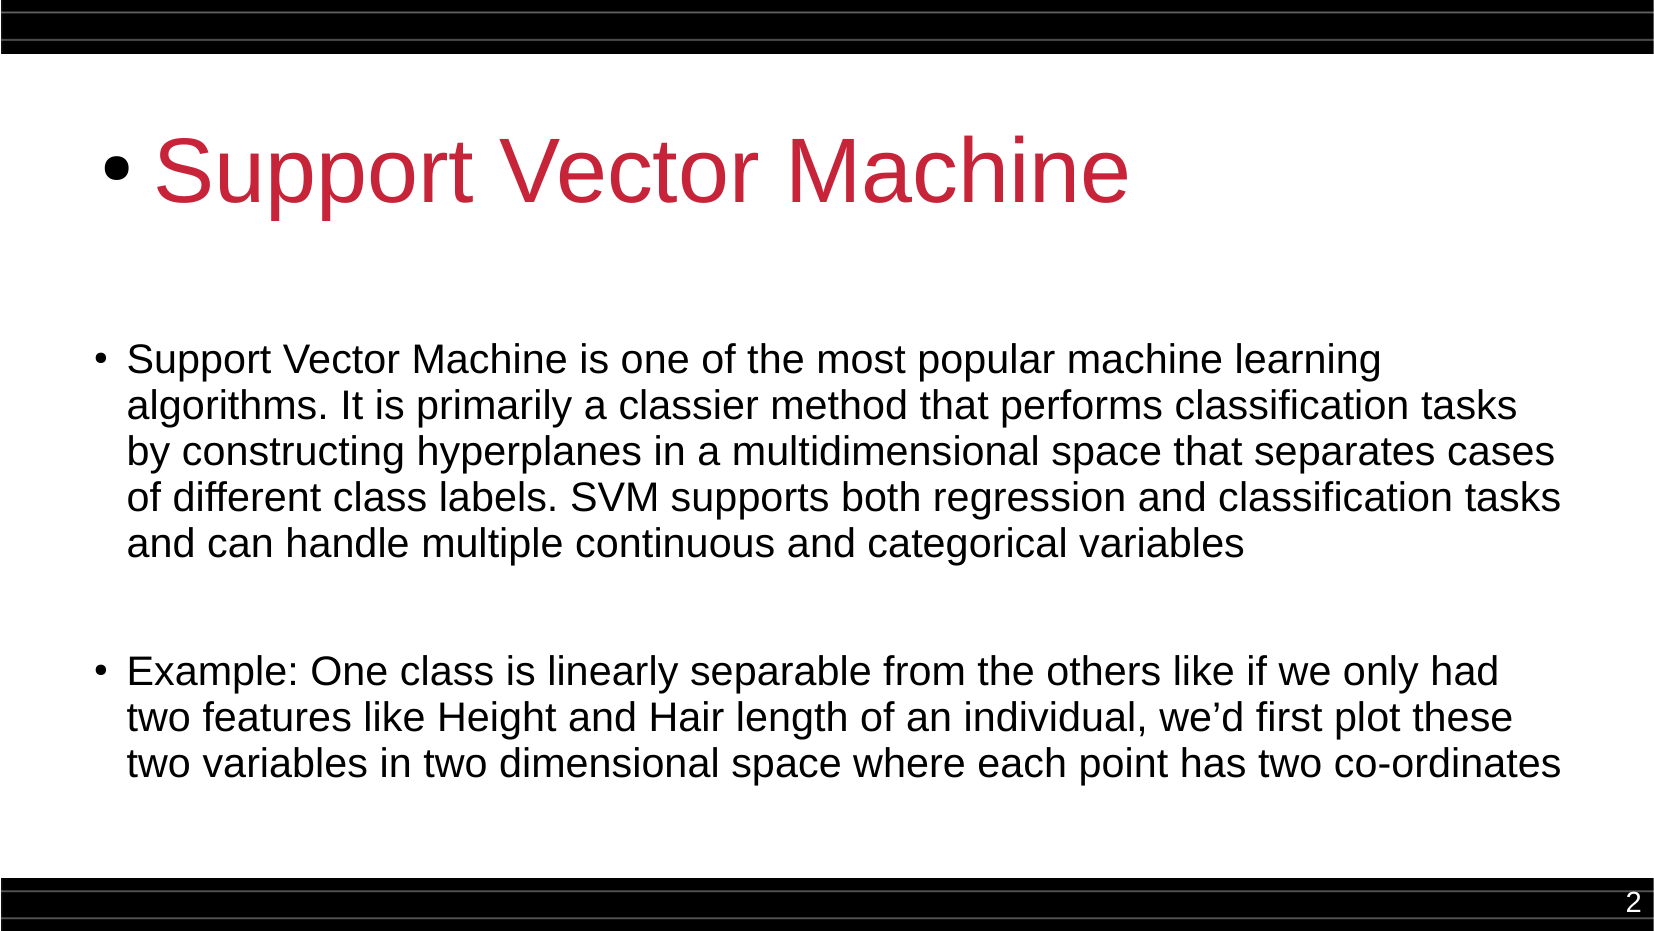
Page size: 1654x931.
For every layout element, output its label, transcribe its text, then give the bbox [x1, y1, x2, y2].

list Support Vector Machine is one of the most popular machine learning algorithms. It is primarily a classier method that performs classification tasks by constructing hyperplanes in a multidimensional space that separates cases of different class labels. SVM supports both regression and classification tasks and can handle multiple continuous and categorical variables Example: One class is linearly separable from the others like if we only had two features like Height and Hair length of an individual, we’d first plot these two variables in two dimensional space where each point has two co-ordinates [82, 271, 1571, 851]
picture [1, 0, 1654, 54]
picture [1, 878, 1654, 931]
title Support Vector Machine [82, 92, 1571, 249]
